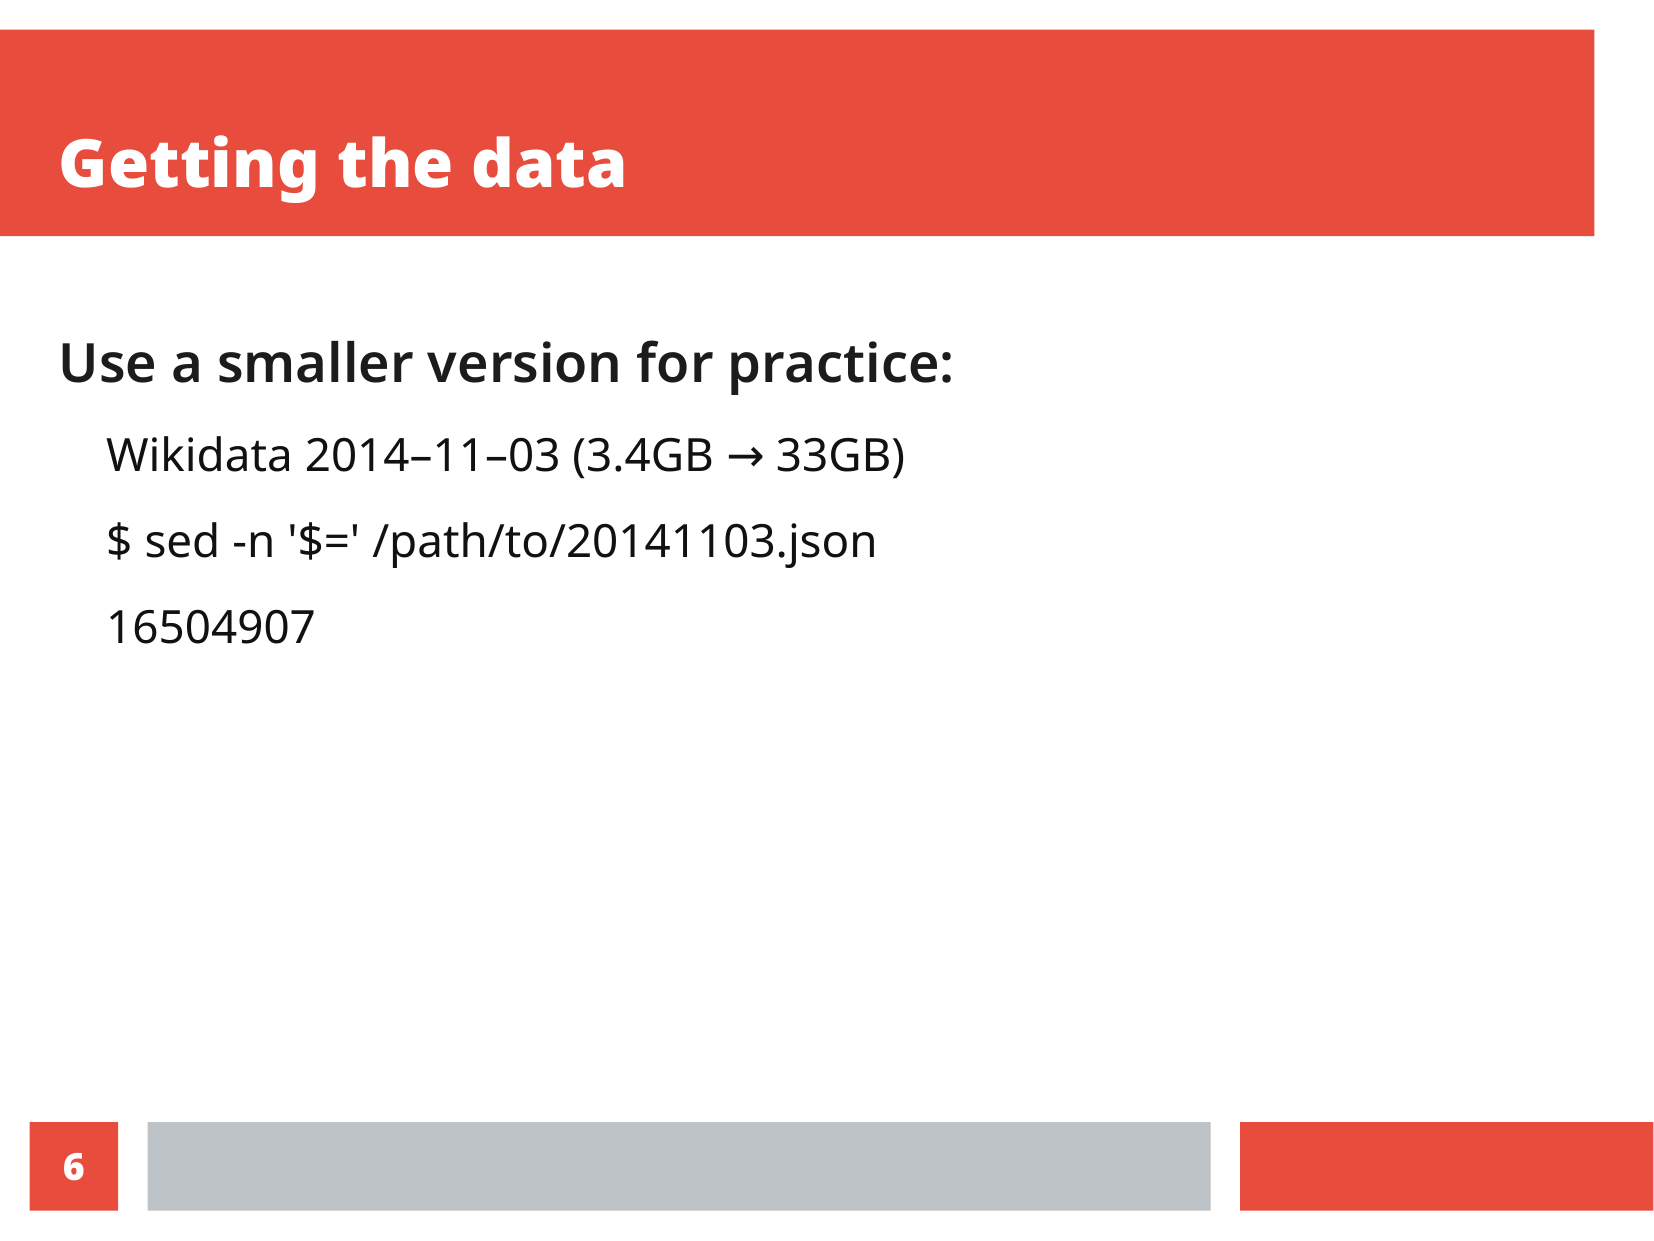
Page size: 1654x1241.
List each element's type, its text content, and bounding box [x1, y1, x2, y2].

list Use a smaller version for practice: Wikidata 2014–11–03 (3.4GB → 33GB) $ sed -n '$=' /path/to/20141103.json 16504907 [59, 324, 1565, 1093]
title Getting the data [59, 59, 1595, 207]
